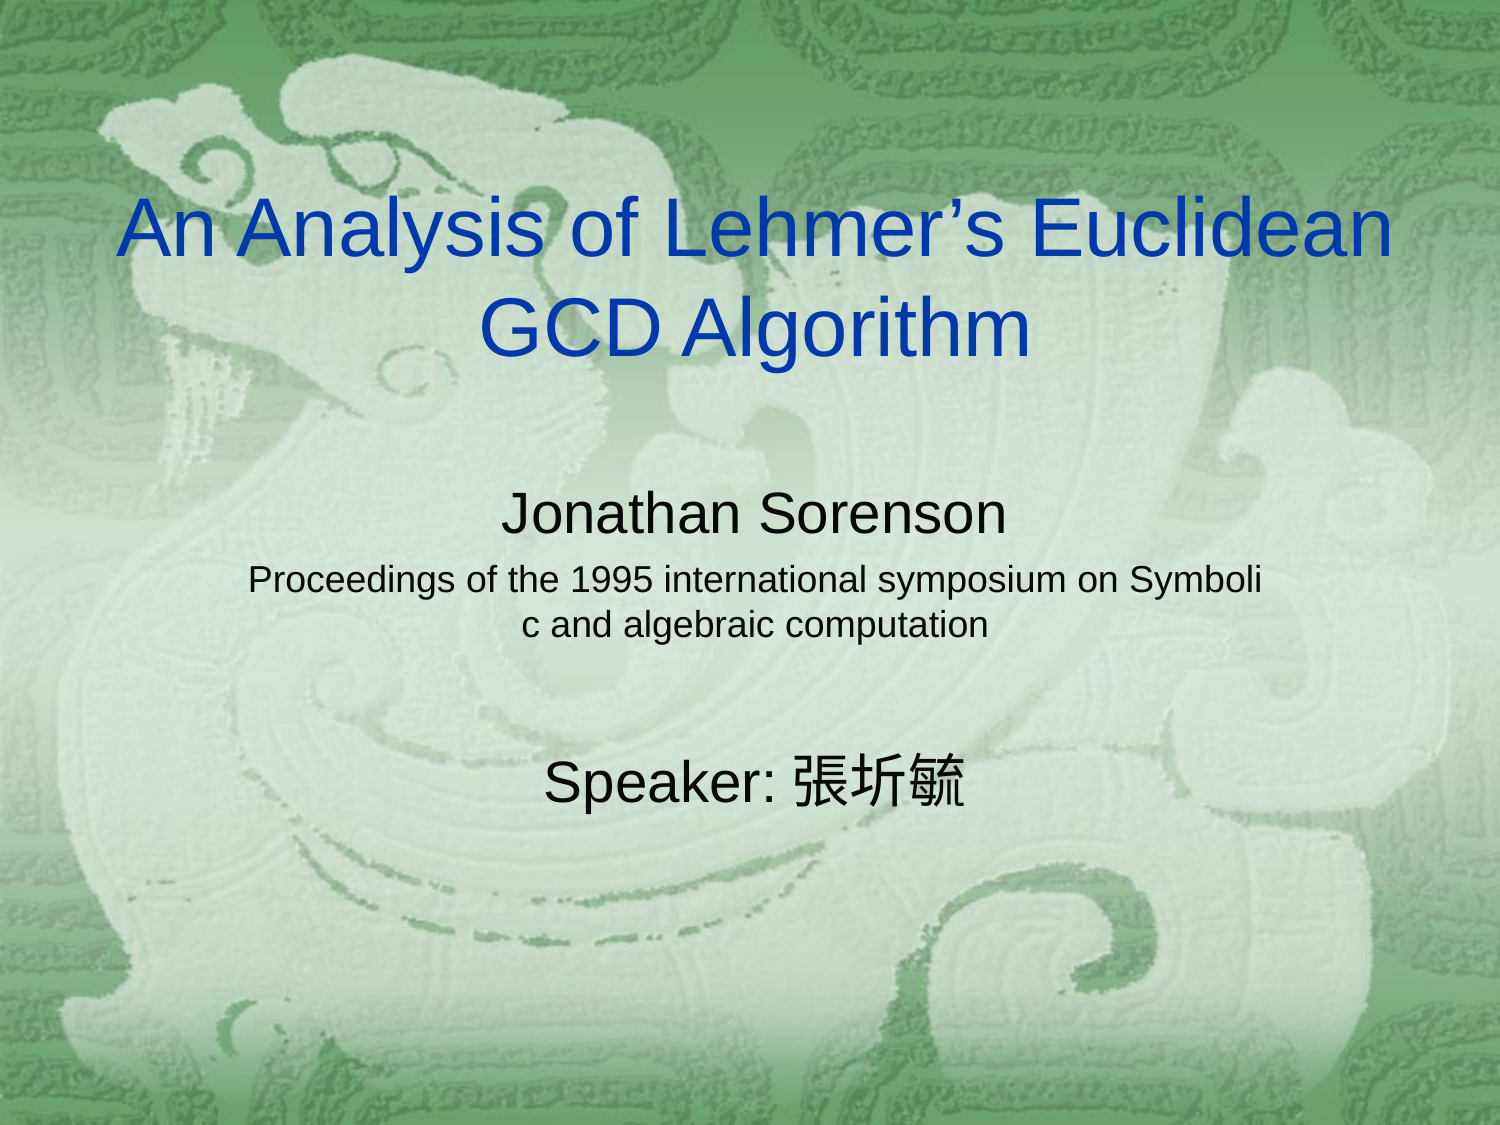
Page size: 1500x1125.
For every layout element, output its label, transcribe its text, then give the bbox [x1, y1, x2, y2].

title An Analysis of Lehmer’s Euclidean GCD Algorithm [64, 42, 1447, 504]
subtitle Jonathan Sorenson Proceedings of the 1995 international symposium on Symbolic and algebraic computation Speaker:張圻毓 [230, 373, 1281, 1083]
picture [0, 0, 1500, 1125]
